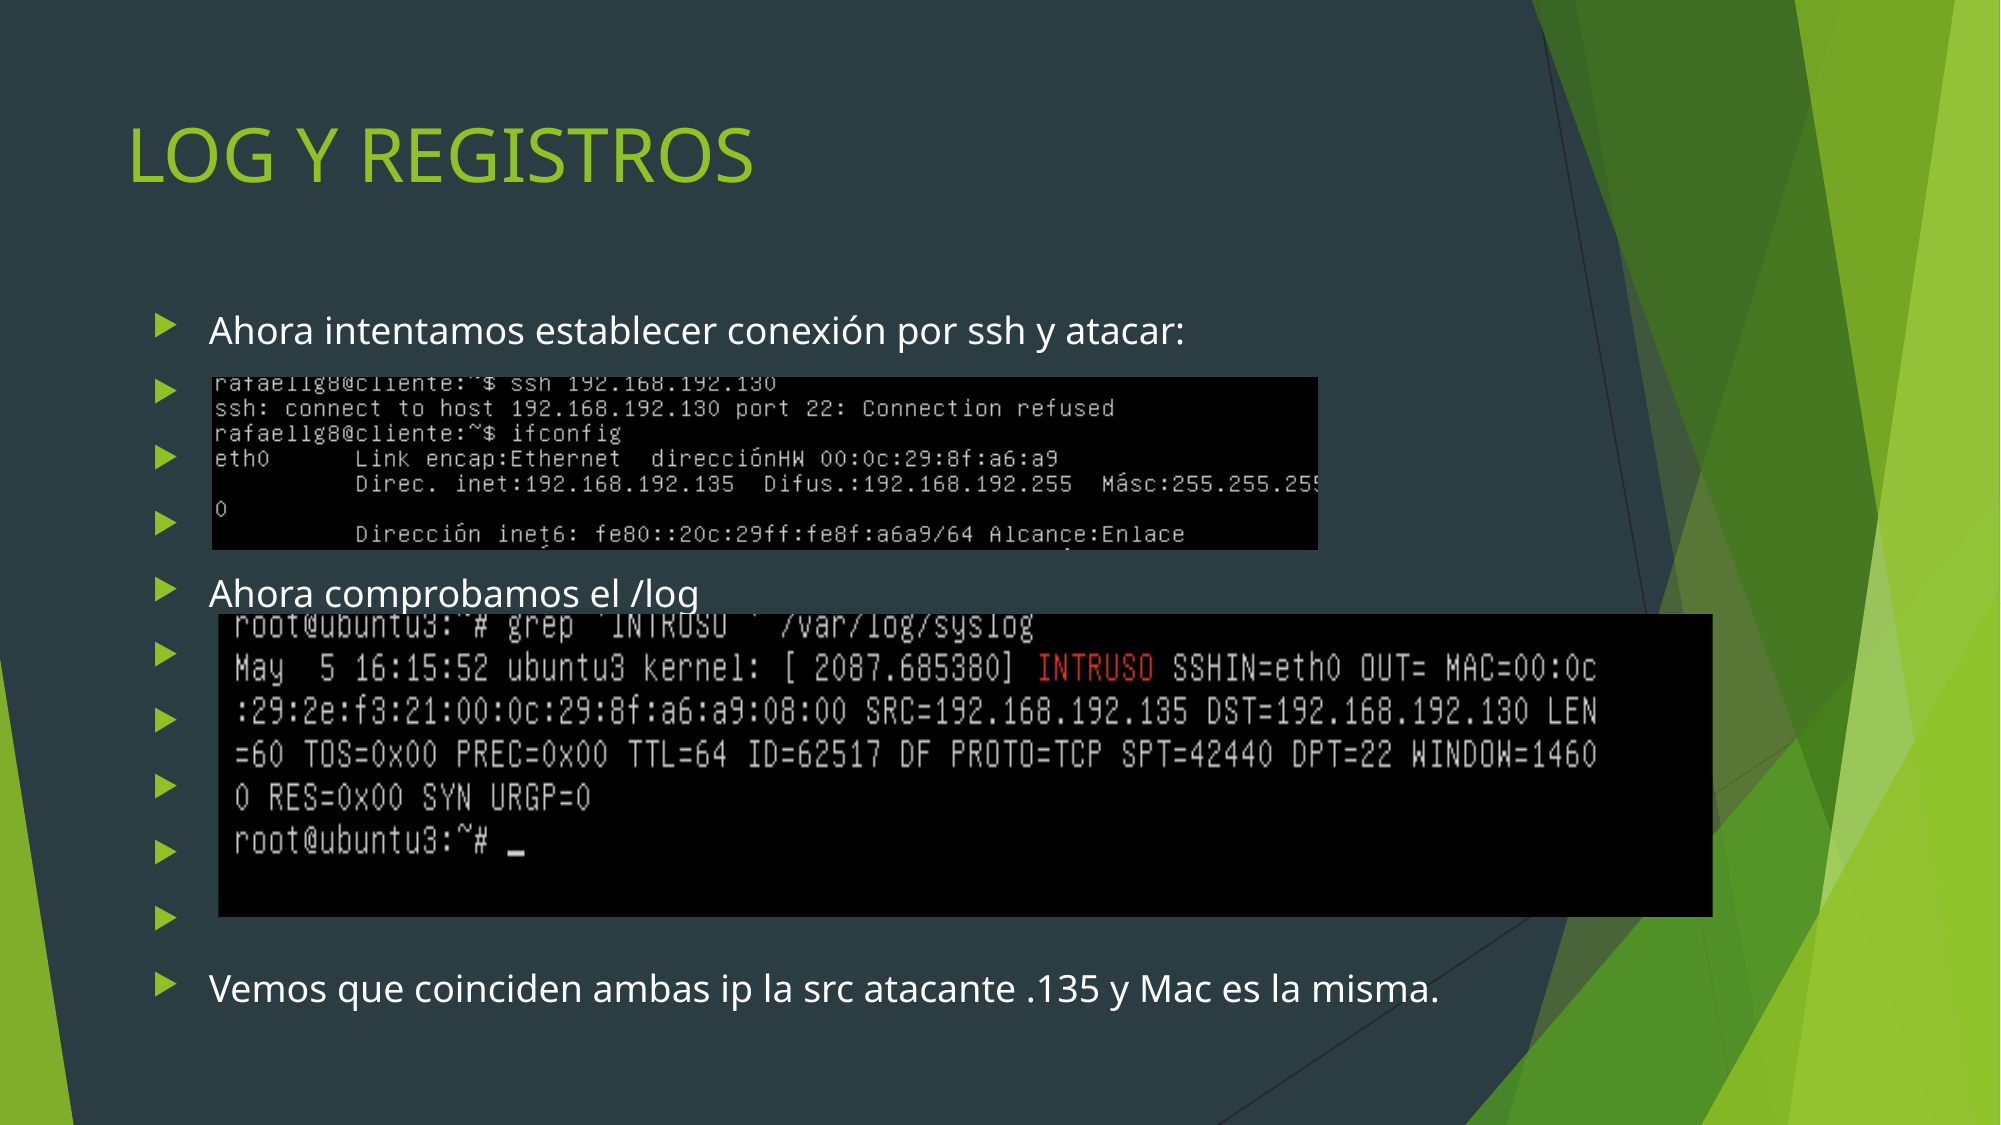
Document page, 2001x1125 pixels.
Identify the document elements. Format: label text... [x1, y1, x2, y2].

title LOG Y REGISTROS [111, 99, 1522, 317]
list Ahora intentamos establecer conexión por ssh y atacar: Ahora comprobamos el /log Vemos que coinciden ambas ip la src atacante .135 y Mac es la misma. [137, 299, 1863, 1125]
picture [218, 614, 1713, 917]
picture [212, 377, 1318, 550]
